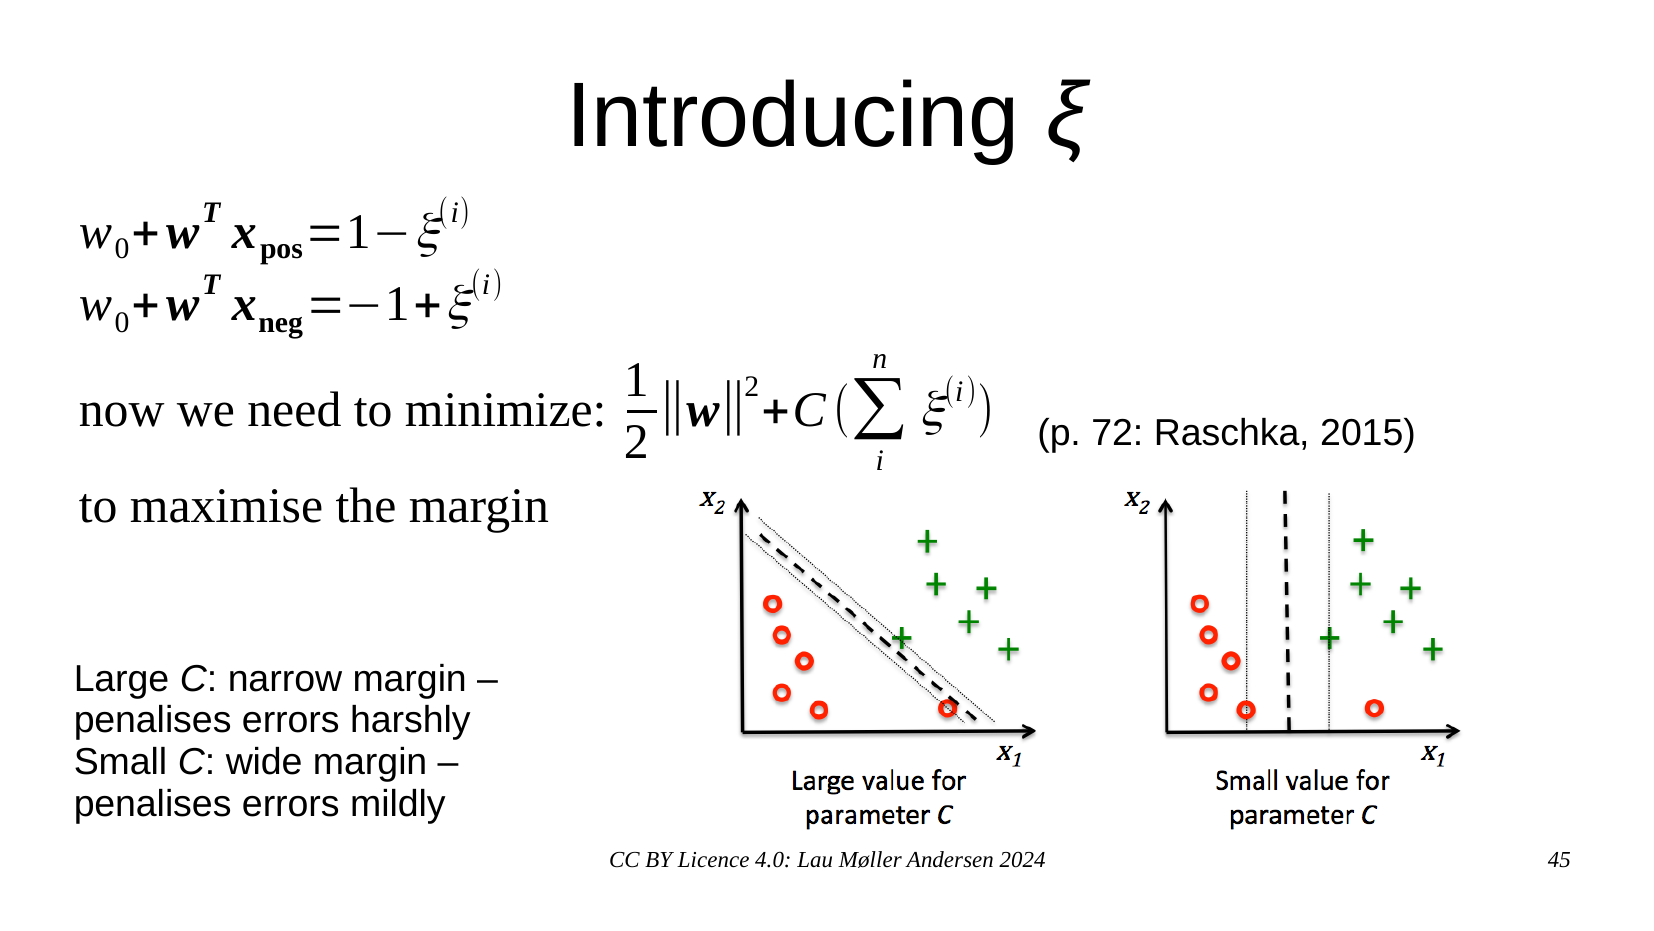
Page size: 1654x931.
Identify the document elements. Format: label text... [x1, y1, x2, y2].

text_box Large C: narrow margin – penalises errors harshly Small C: wide margin – penalises errors mildly [59, 649, 615, 833]
picture [685, 477, 1477, 845]
title Introducing ξ [82, 37, 1571, 193]
text_box (p. 72: Raschka, 2015) [1022, 403, 1548, 461]
chart [70, 194, 1001, 534]
